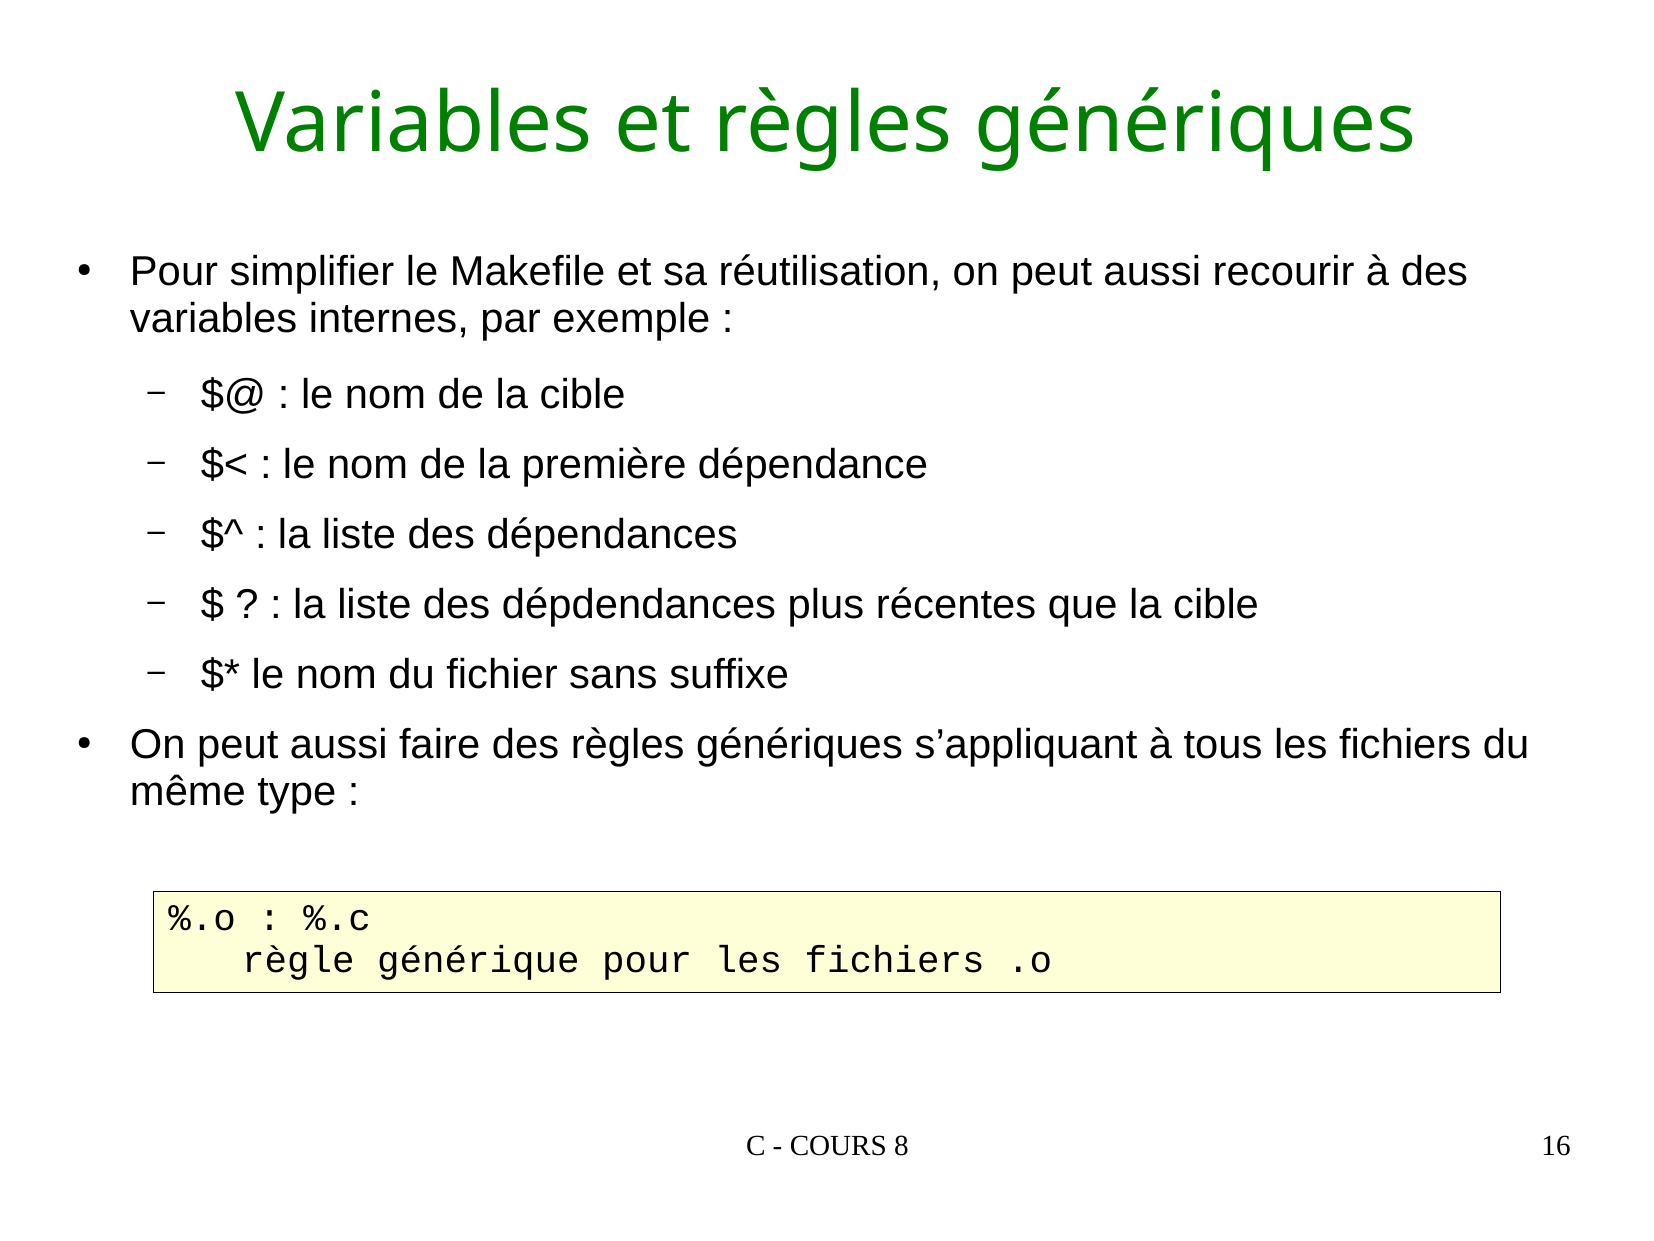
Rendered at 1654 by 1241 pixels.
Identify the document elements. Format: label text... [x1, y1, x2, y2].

list Pour simplifier le Makefile et sa réutilisation, on peut aussi recourir à des variables internes, par exemple : $@ : le nom de la cible $< : le nom de la première dépendance $^ : la liste des dépendances $ ? : la liste des dépdendances plus récentes que la cible $* le nom du fichier sans suffixe On peut aussi faire des règles génériques s’appliquant à tous les fichiers du même type : [59, 248, 1548, 1063]
text_box %.o : %.c règle générique pour les fichiers .o [153, 891, 1501, 993]
title Variables et règles génériques [82, 49, 1571, 189]
